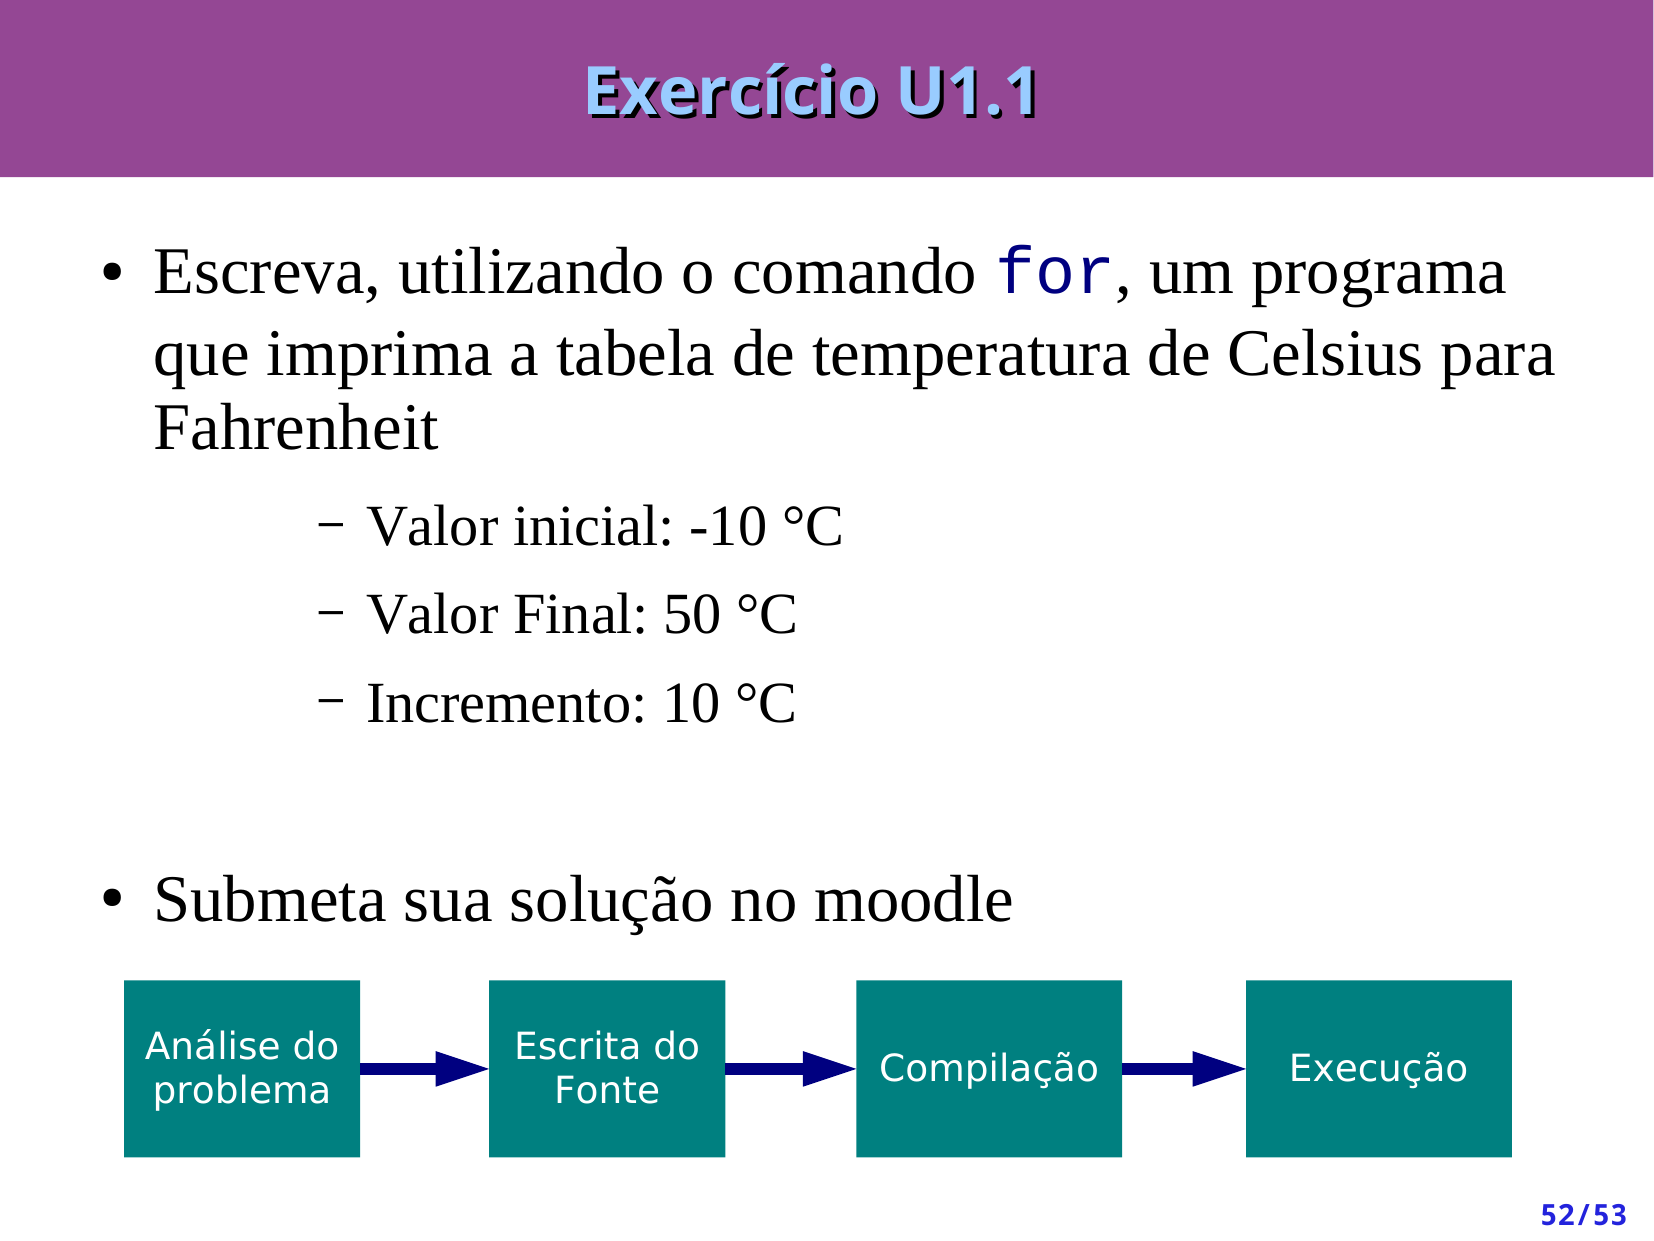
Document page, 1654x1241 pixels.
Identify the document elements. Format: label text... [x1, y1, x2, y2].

list Escreva, utilizando o comando for, um programa que imprima a tabela de temperatura de Celsius para Fahrenheit Valor inicial: -10 °C Valor Final: 50 °C Incremento: 10 °C Submeta sua solução no moodle [82, 231, 1571, 1050]
text_box Execução [1246, 980, 1512, 1158]
title Exercício U1.1 [0, 0, 1654, 178]
text_box Análise do problema [124, 980, 361, 1158]
text_box Compilação [856, 980, 1123, 1158]
text_box Escrita do Fonte [489, 980, 726, 1158]
